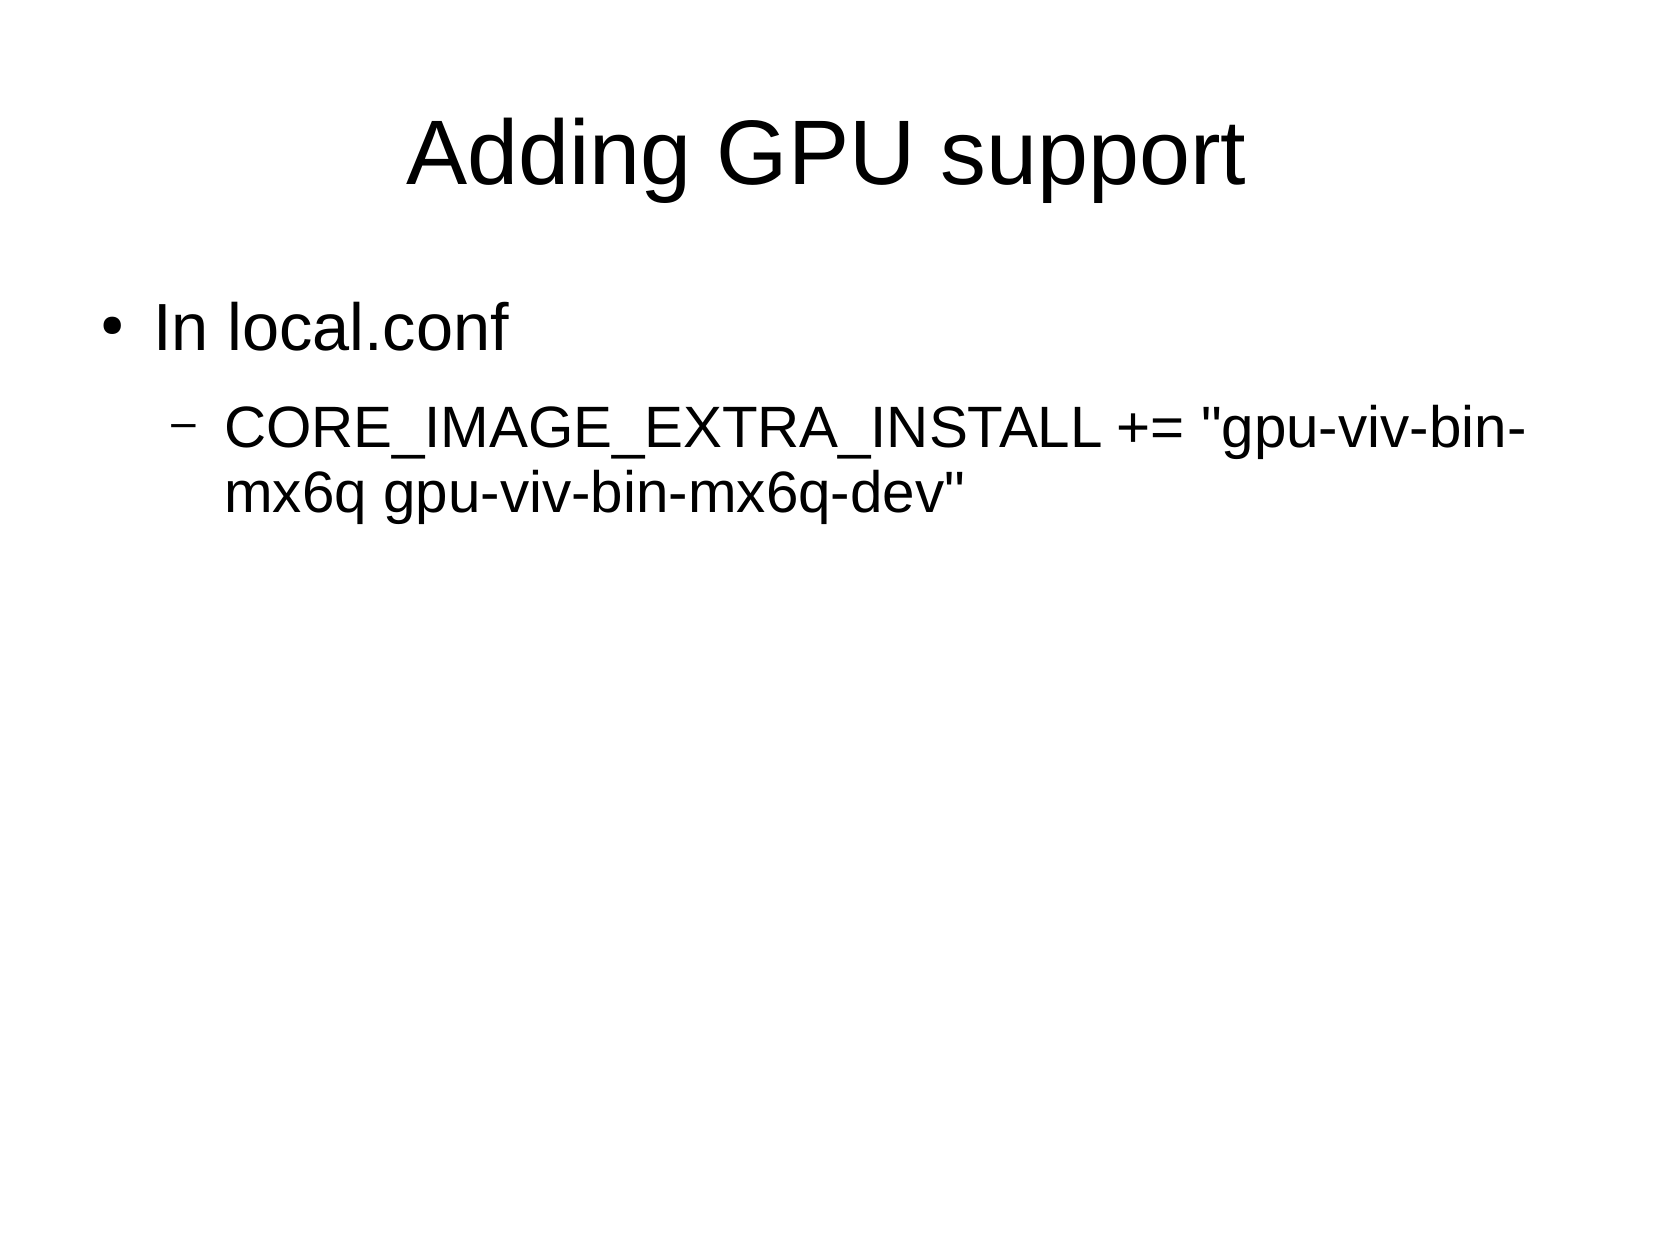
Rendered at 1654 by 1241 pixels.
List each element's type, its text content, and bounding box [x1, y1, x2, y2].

list In local.conf CORE_IMAGE_EXTRA_INSTALL += "gpu-viv-bin-mx6q gpu-viv-bin-mx6q-dev" [82, 290, 1538, 1010]
title Adding GPU support [82, 49, 1571, 257]
